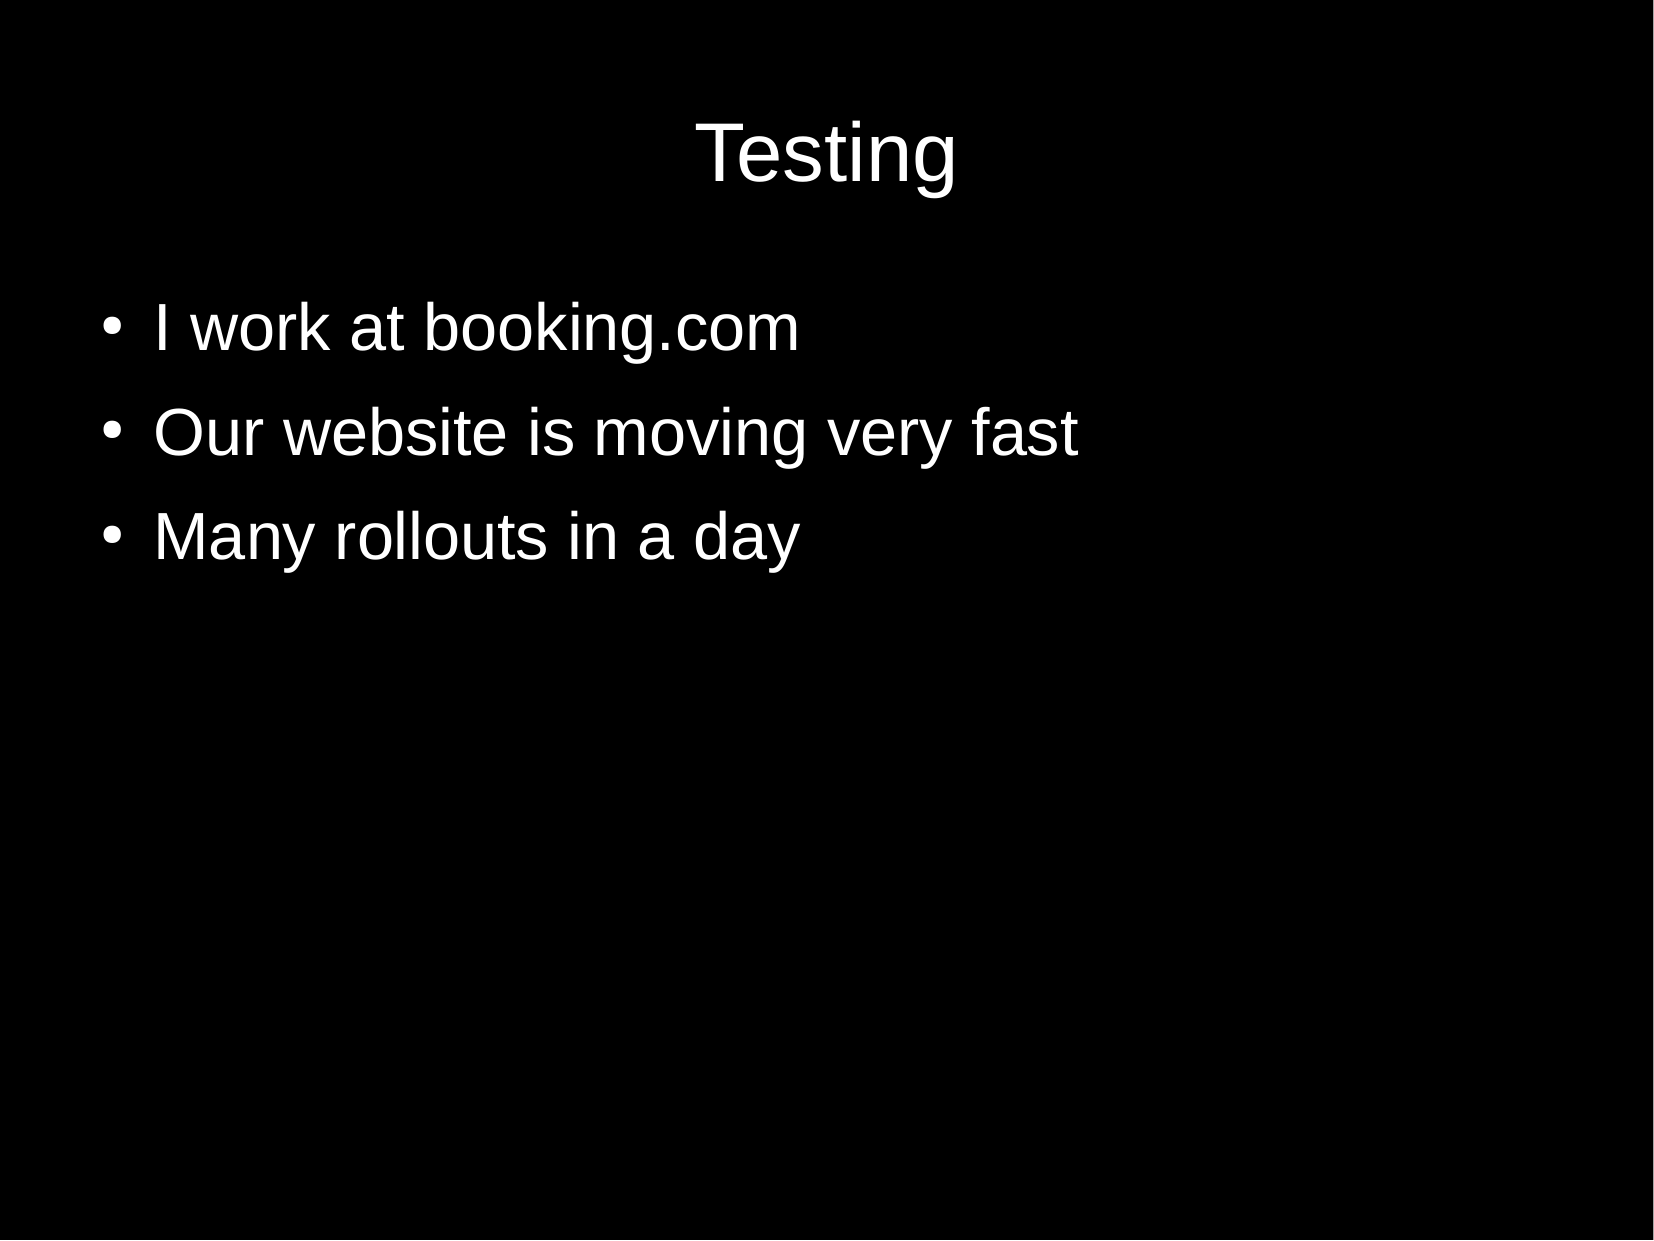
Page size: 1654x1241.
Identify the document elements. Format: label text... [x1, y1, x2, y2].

list I work at booking.com Our website is moving very fast Many rollouts in a day [82, 290, 1538, 1010]
title Testing [82, 49, 1571, 257]
